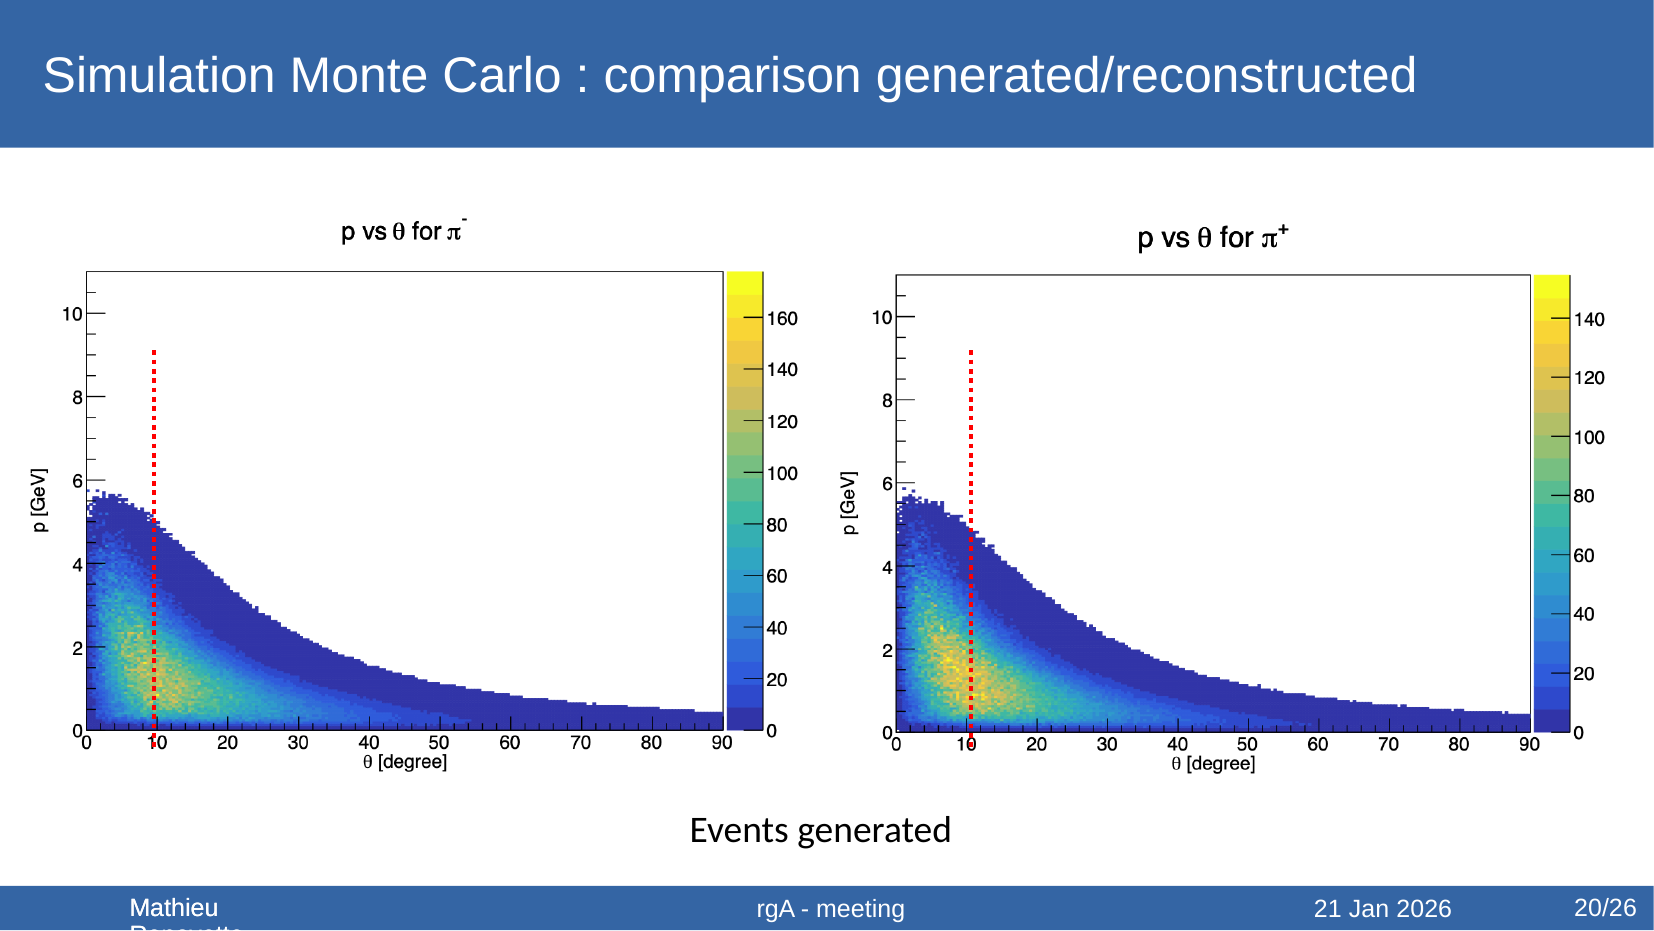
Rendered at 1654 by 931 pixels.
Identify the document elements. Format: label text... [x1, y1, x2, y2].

text_box rgA - meeting [734, 887, 953, 931]
text_box 21 Jan 2026 [1299, 887, 1536, 931]
text_box [0, 0, 1654, 148]
picture [826, 220, 1607, 782]
text_box [0, 885, 131, 931]
text_box [226, 885, 1654, 931]
picture [16, 215, 800, 779]
text_box 20/26 [1559, 885, 1654, 930]
text_box Events generated [674, 797, 980, 859]
text_box Mathieu Ronayette [114, 885, 355, 929]
text_box Simulation Monte Carlo : comparison generated/reconstructed [27, 40, 1488, 114]
